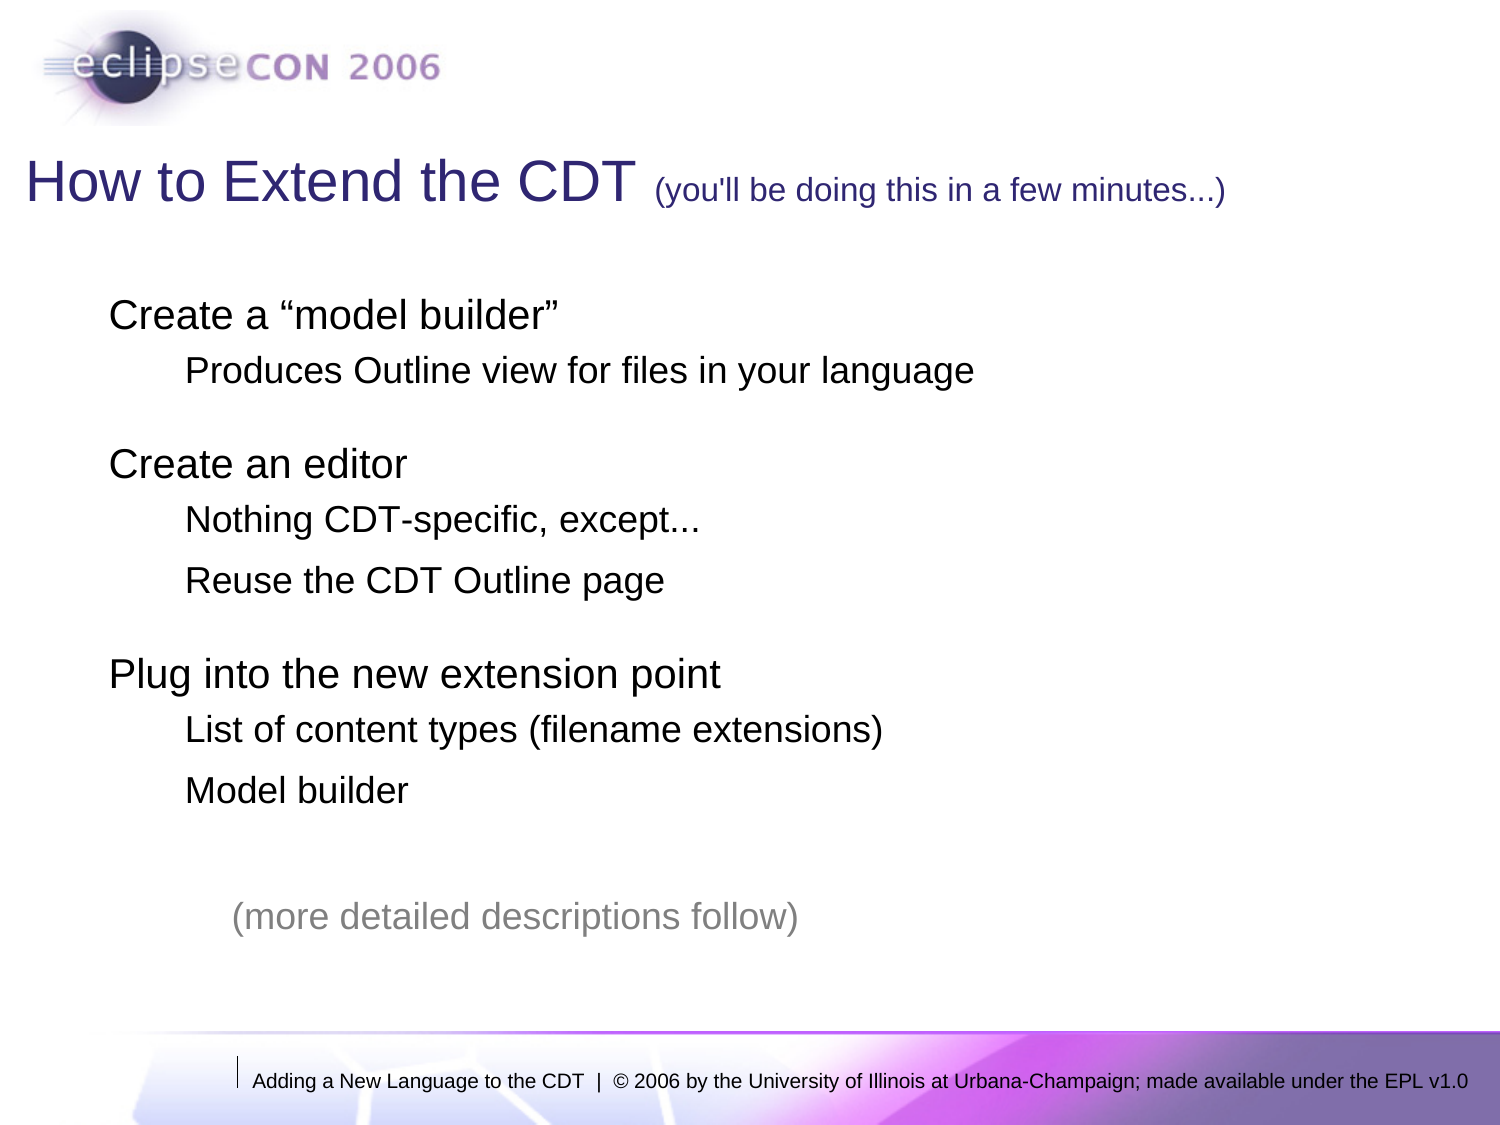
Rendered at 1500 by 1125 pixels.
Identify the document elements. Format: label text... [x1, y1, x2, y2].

picture [31, 10, 1040, 126]
list Create a “model builder” Produces Outline view for files in your language Create an editor Nothing CDT-specific, except... Reuse the CDT Outline page Plug into the new extension point List of content types (filename extensions) Model builder (more detailed descriptions follow) [108, 291, 1378, 939]
title How to Extend the CDT (you'll be doing this in a few minutes...) [25, 142, 1378, 225]
picture [0, 1031, 1500, 1125]
